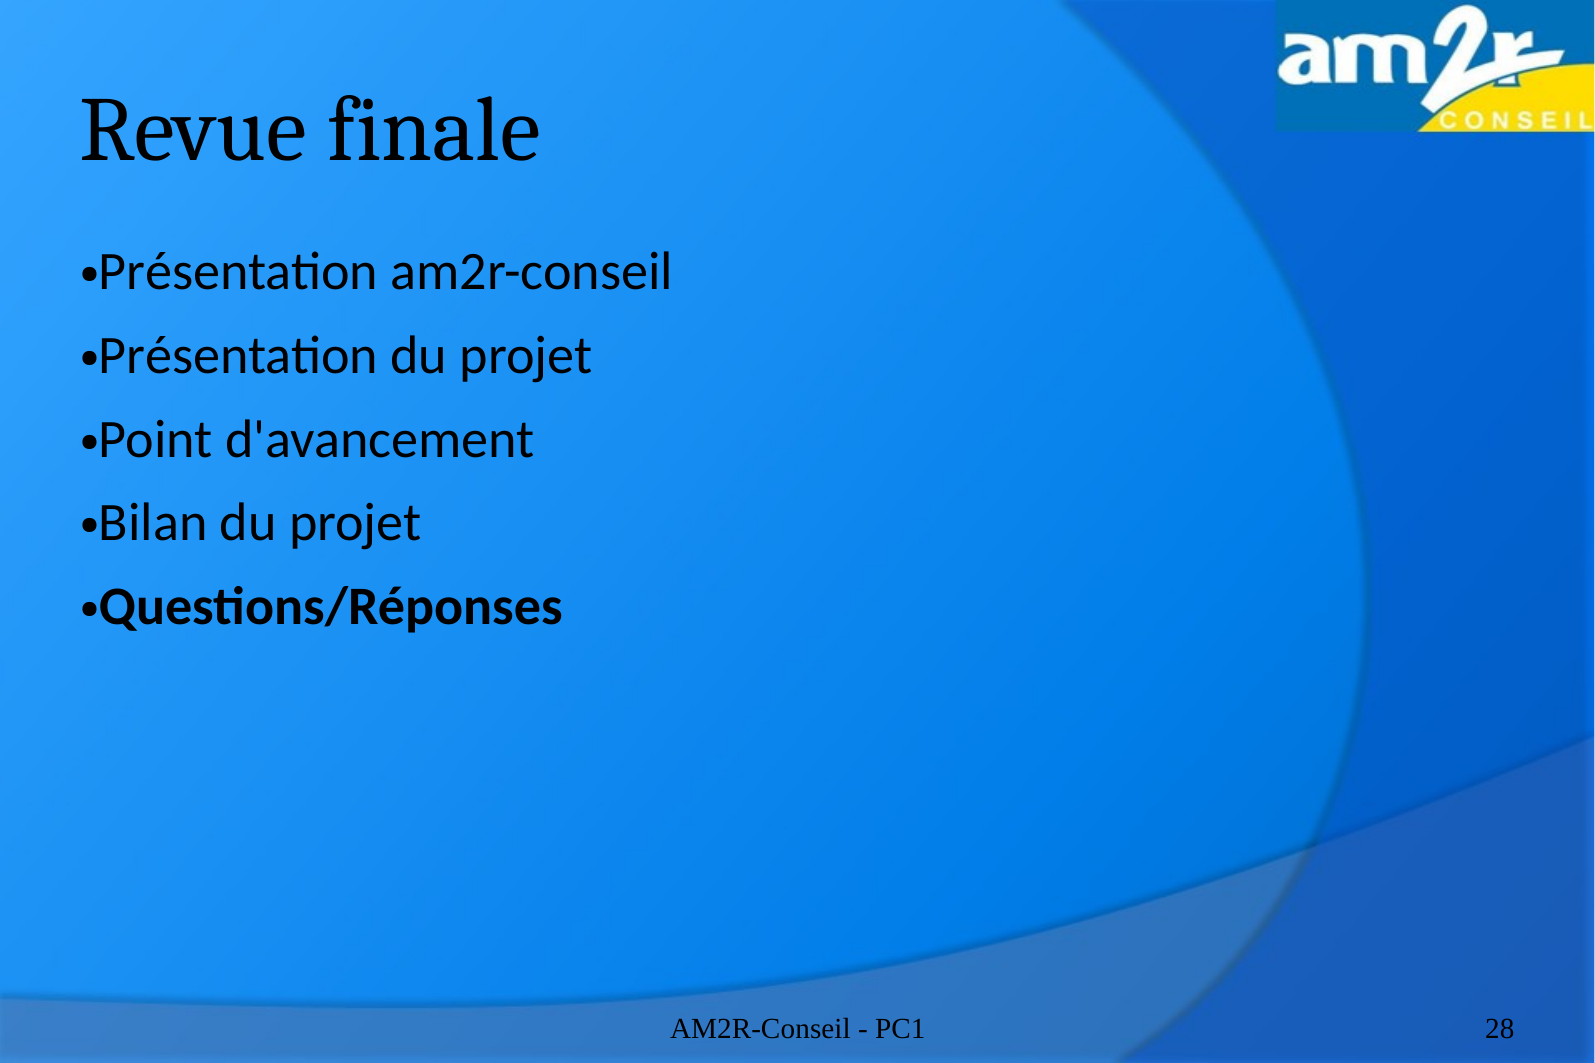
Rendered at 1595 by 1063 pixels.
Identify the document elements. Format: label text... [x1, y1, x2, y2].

picture [0, 0, 1595, 1063]
list Présentation am2r-conseil Présentation du projet Point d'avancement Bilan du projet Questions/Réponses [79, 248, 1515, 951]
title Revue finale [79, 42, 1253, 220]
